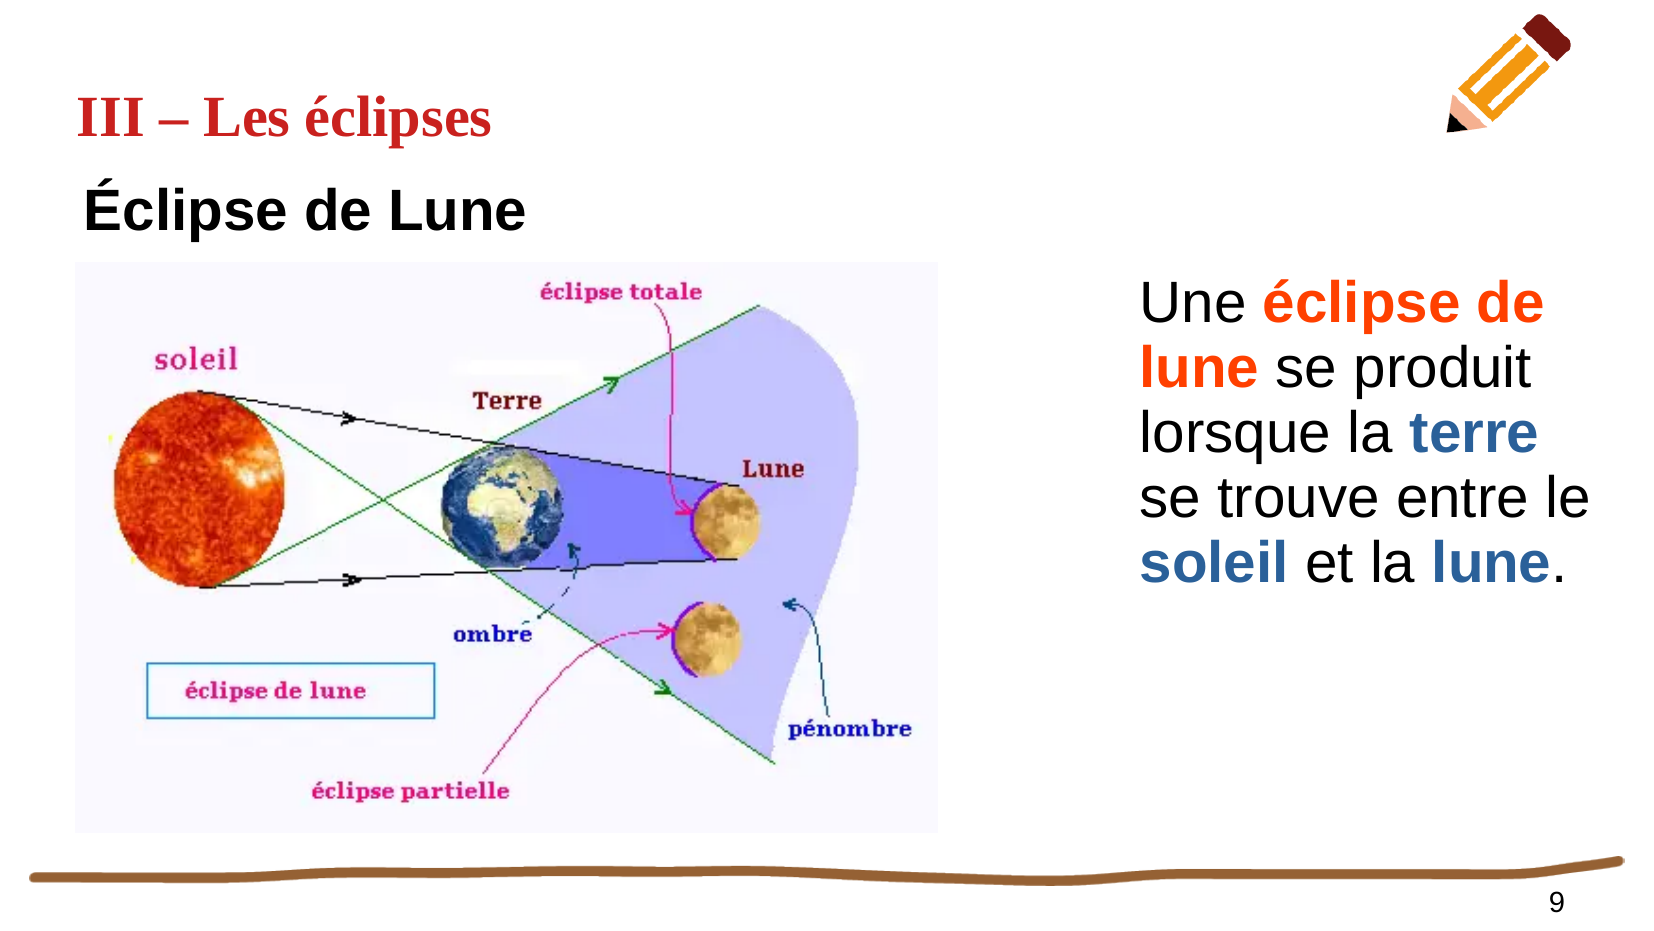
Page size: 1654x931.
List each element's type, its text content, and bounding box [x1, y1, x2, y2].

text_box Une éclipse de lune se produit lorsque la terre se trouve entre le soleil et la lune. [1125, 262, 1613, 603]
text_box Éclipse de Lune [69, 169, 563, 263]
picture [75, 262, 938, 833]
picture [1446, 14, 1571, 133]
picture [29, 856, 1625, 886]
title III – Les éclipses [76, 64, 1436, 169]
